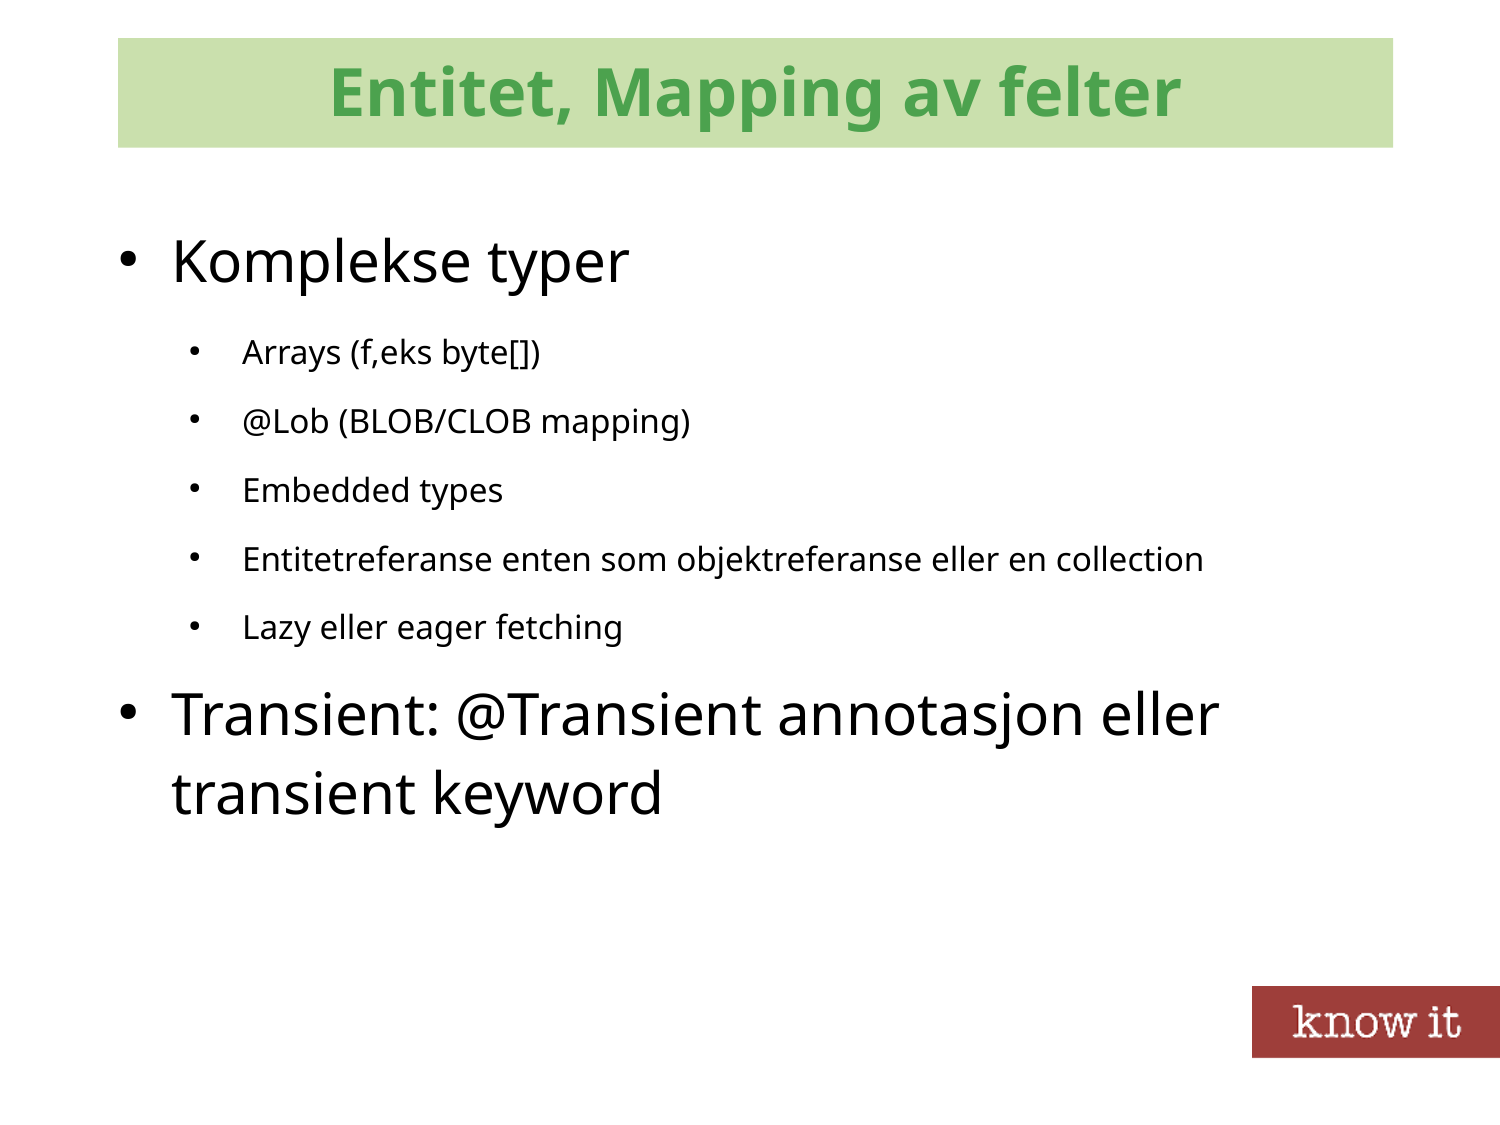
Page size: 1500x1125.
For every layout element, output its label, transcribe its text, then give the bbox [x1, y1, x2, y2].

text_box Entitet, Mapping av felter [118, 38, 1394, 148]
picture [1252, 986, 1500, 1058]
list Komplekse typer Arrays (f,eks byte[]) @Lob (BLOB/CLOB mapping) Embedded types Entitetreferanse enten som objektreferanse eller en collection Lazy eller eager fetching Transient: @Transient annotasjon eller transient keyword [100, 220, 1360, 935]
